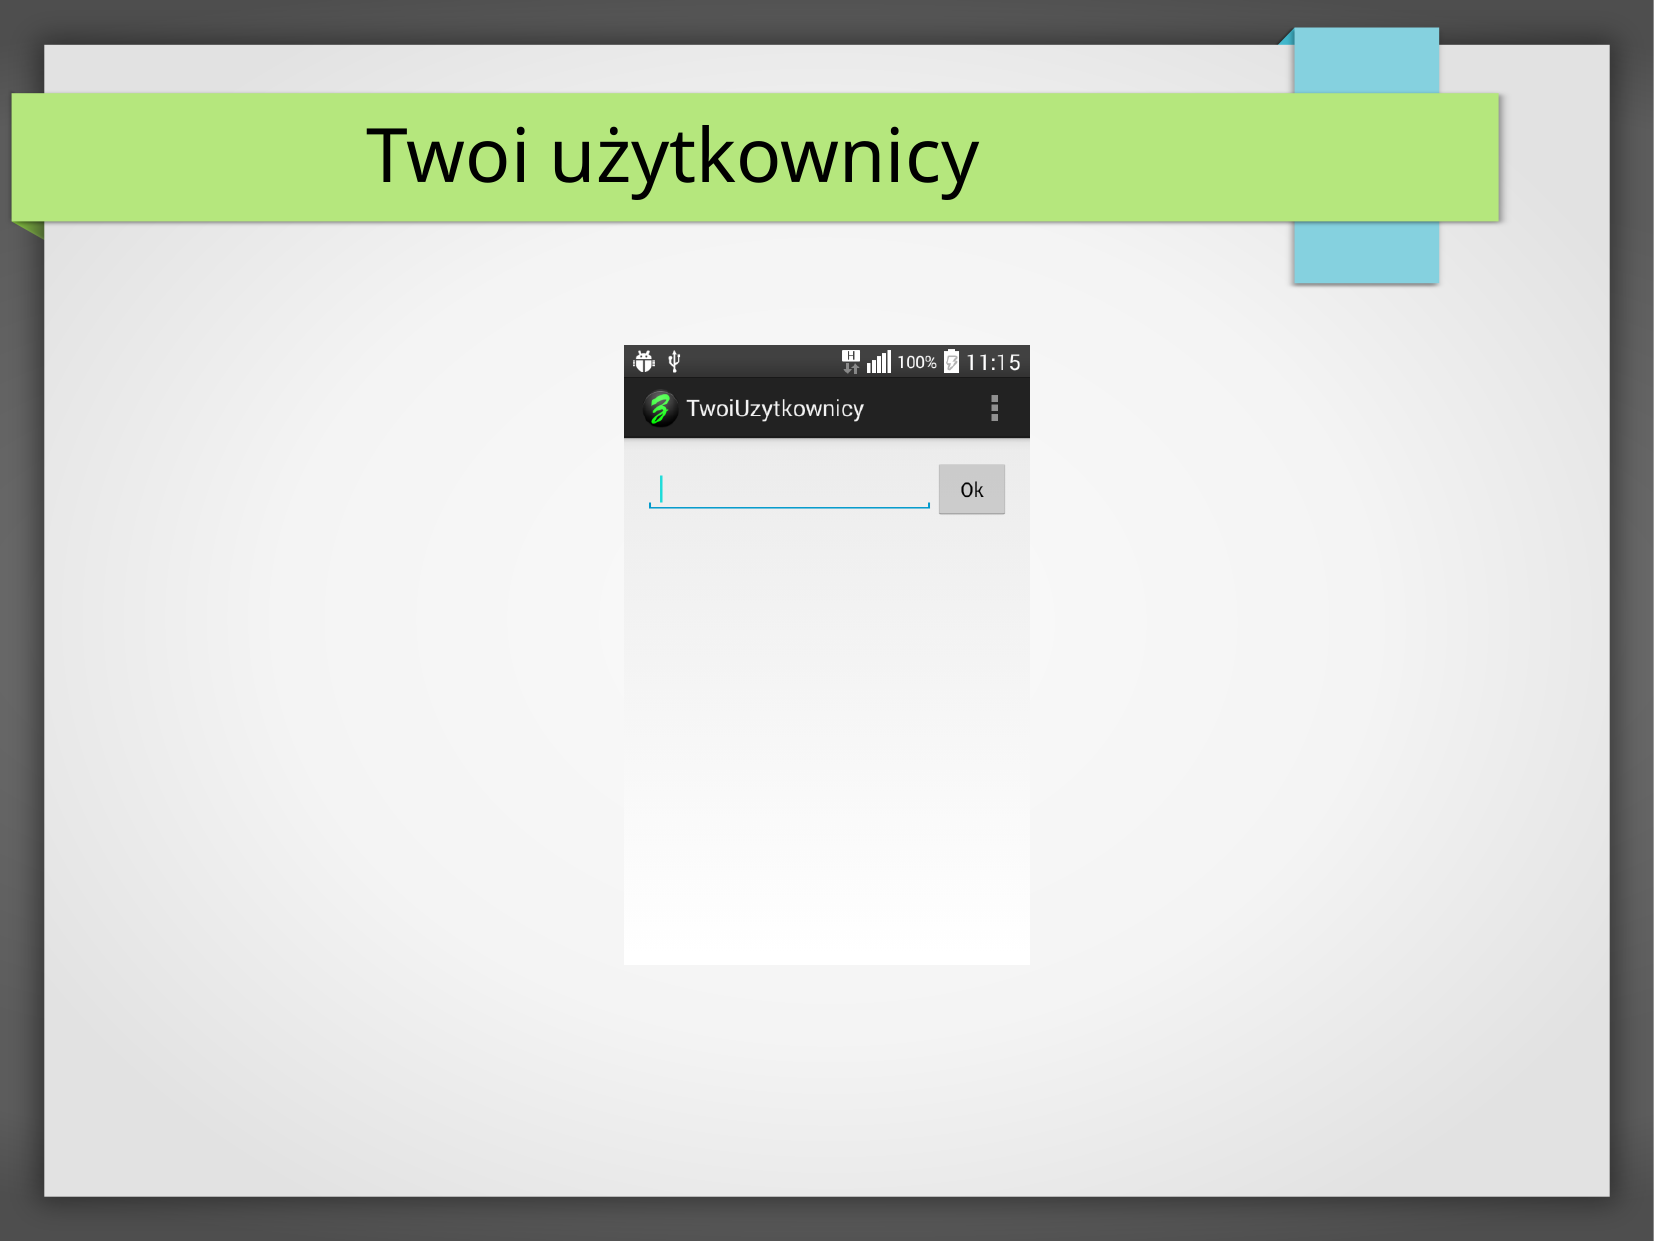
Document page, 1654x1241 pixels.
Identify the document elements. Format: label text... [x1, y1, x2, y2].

picture [0, 0, 1654, 1241]
title Twoi użytkownicy [82, 94, 1264, 213]
